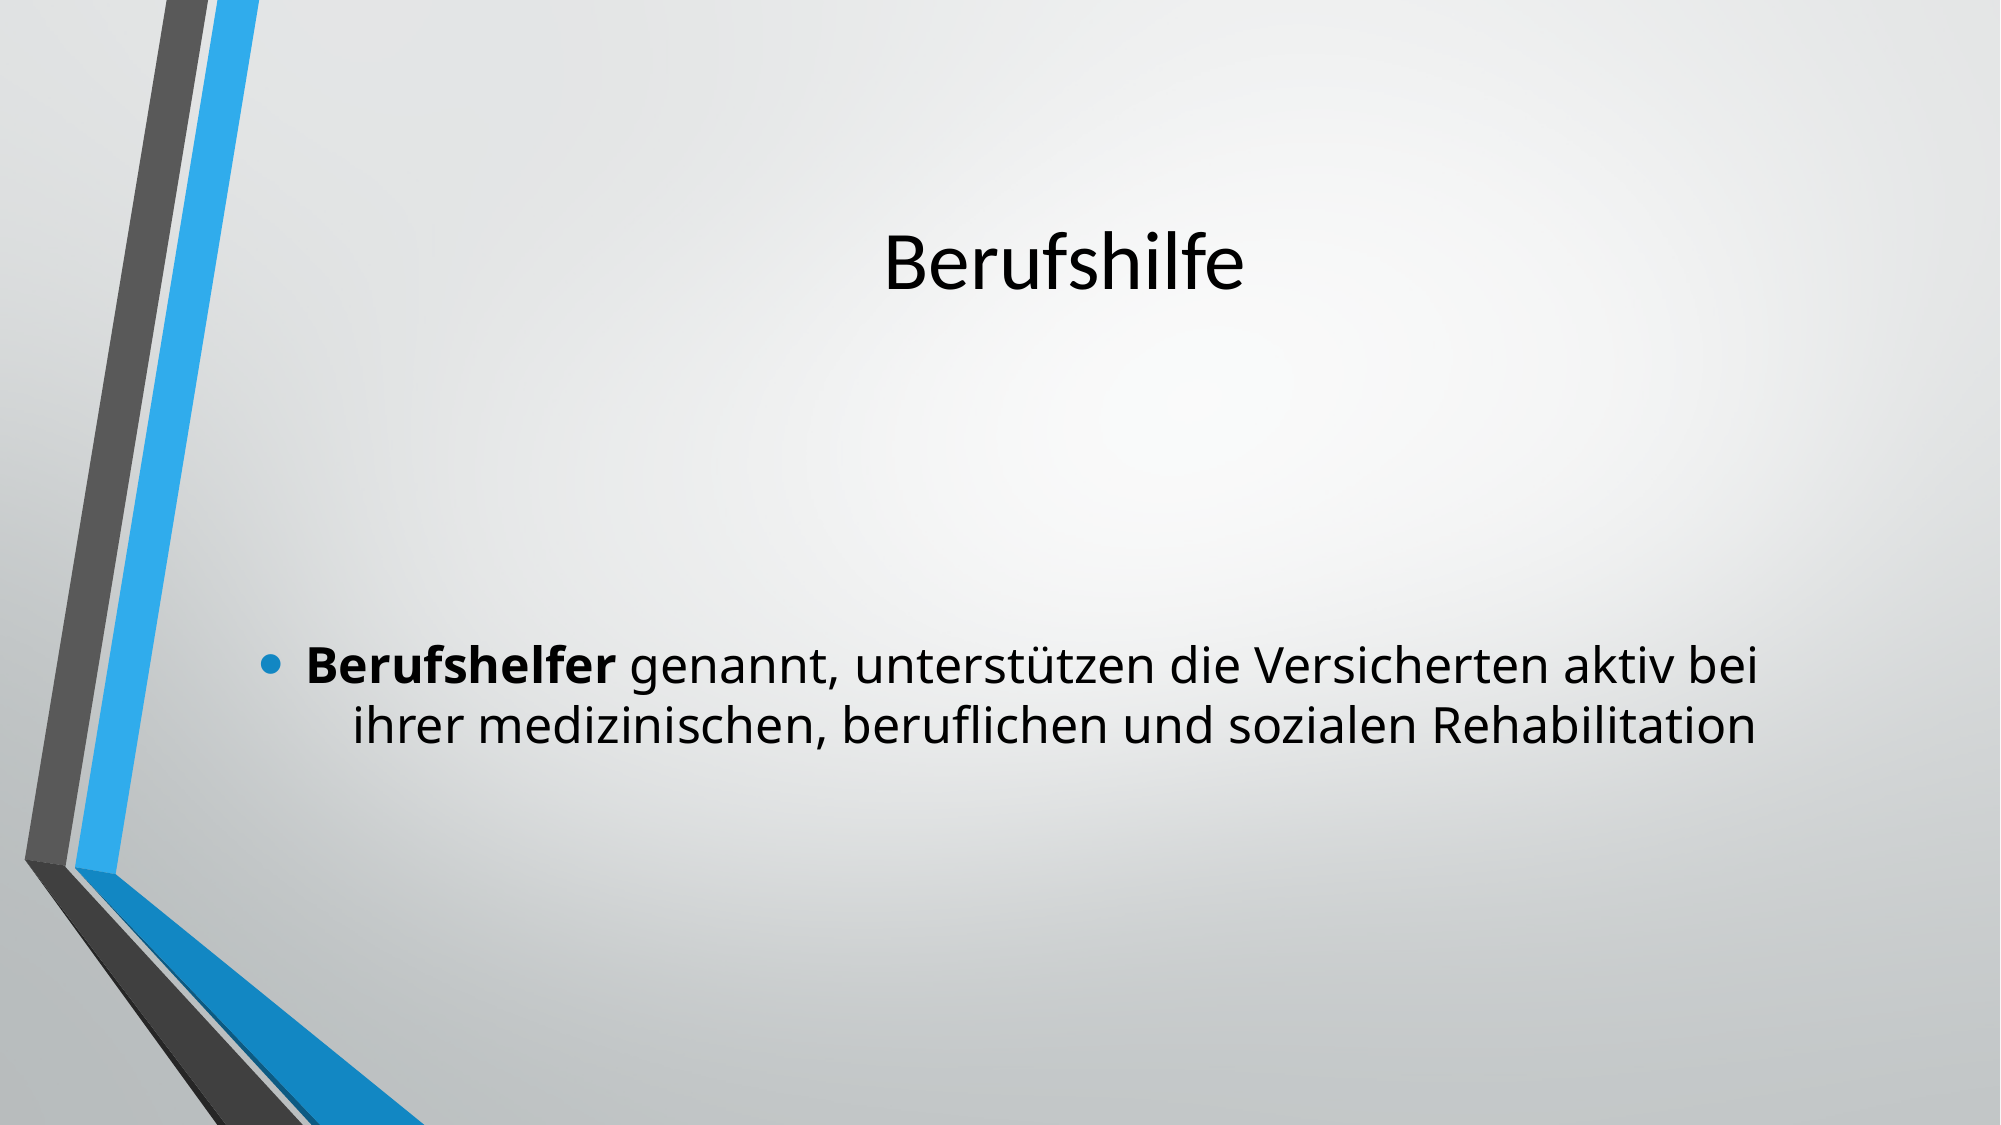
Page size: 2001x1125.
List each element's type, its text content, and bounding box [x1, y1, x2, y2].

title Berufshilfe [243, 112, 1887, 400]
list Berufshelfer genannt, unterstützen die Versicherten aktiv bei ihrer medizinischen, beruflichen und sozialen Rehabilitation [243, 437, 1887, 950]
